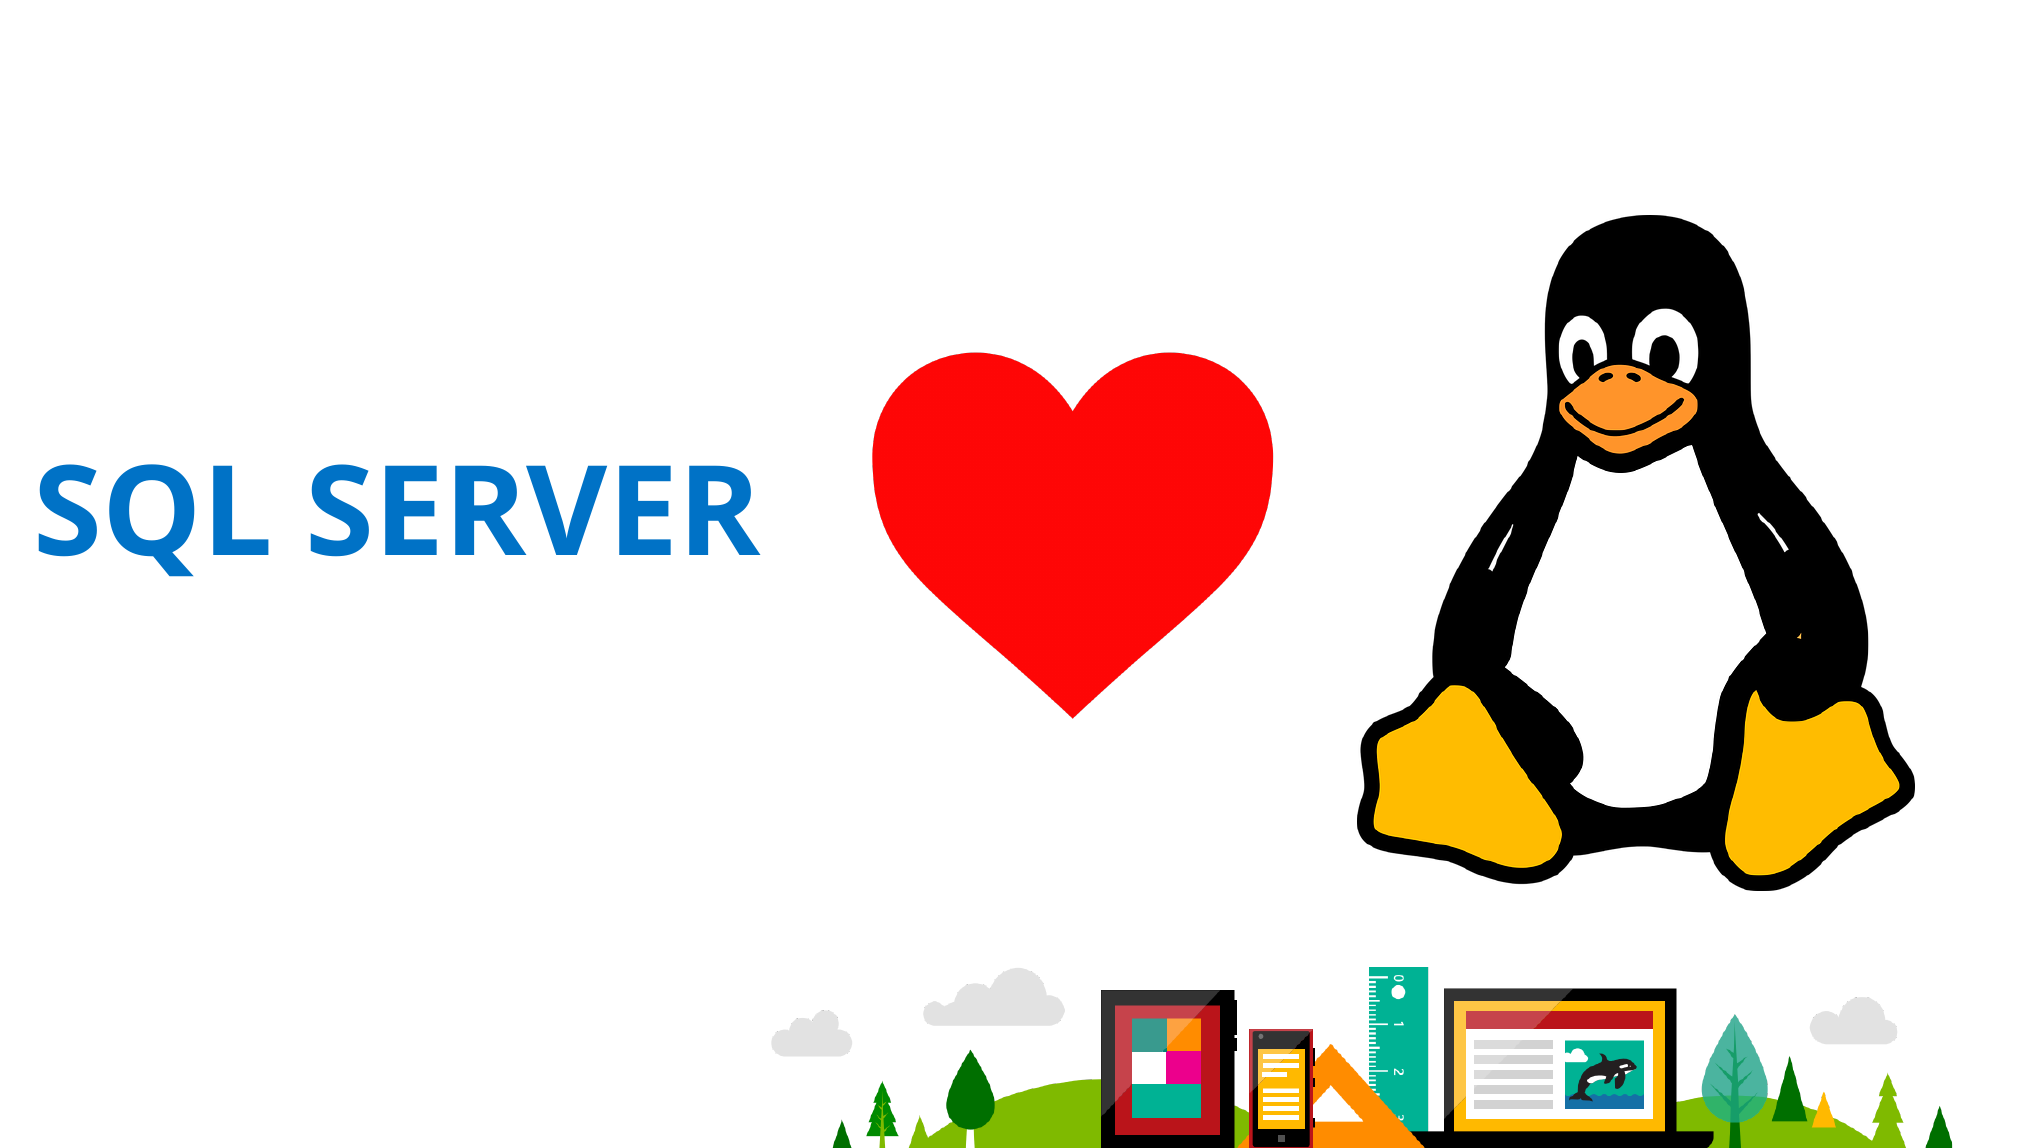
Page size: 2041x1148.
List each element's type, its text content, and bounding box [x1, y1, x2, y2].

picture [1357, 215, 1915, 891]
picture [848, 311, 1297, 760]
text_box SQL SERVER [3, 423, 791, 607]
